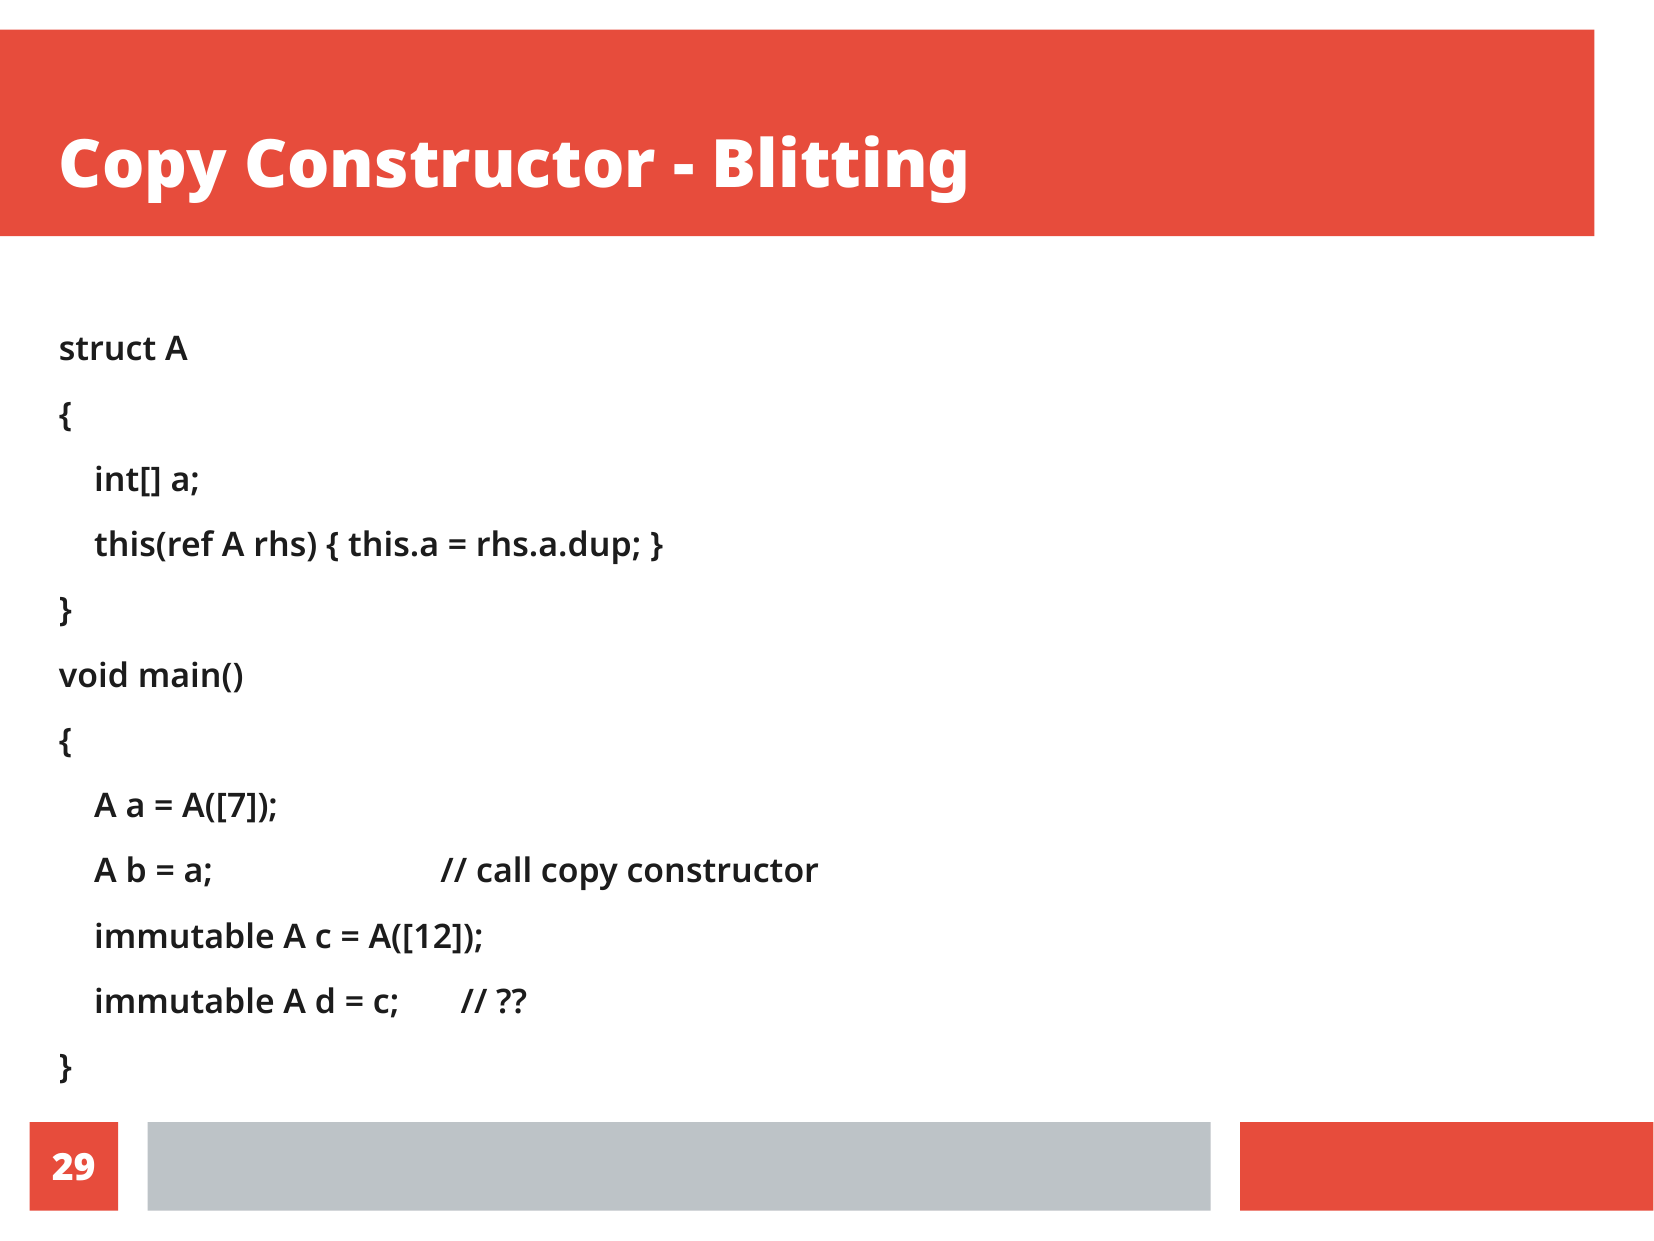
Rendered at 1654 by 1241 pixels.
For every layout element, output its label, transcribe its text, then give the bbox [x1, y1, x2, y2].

list struct A { int[] a; this(ref A rhs) { this.a = rhs.a.dup; } } void main() { A a = A([7]); A b = a; // call copy constructor immutable A c = A([12]); immutable A d = c; // ?? } [59, 324, 1565, 1093]
title Copy Constructor - Blitting [59, 59, 1595, 207]
